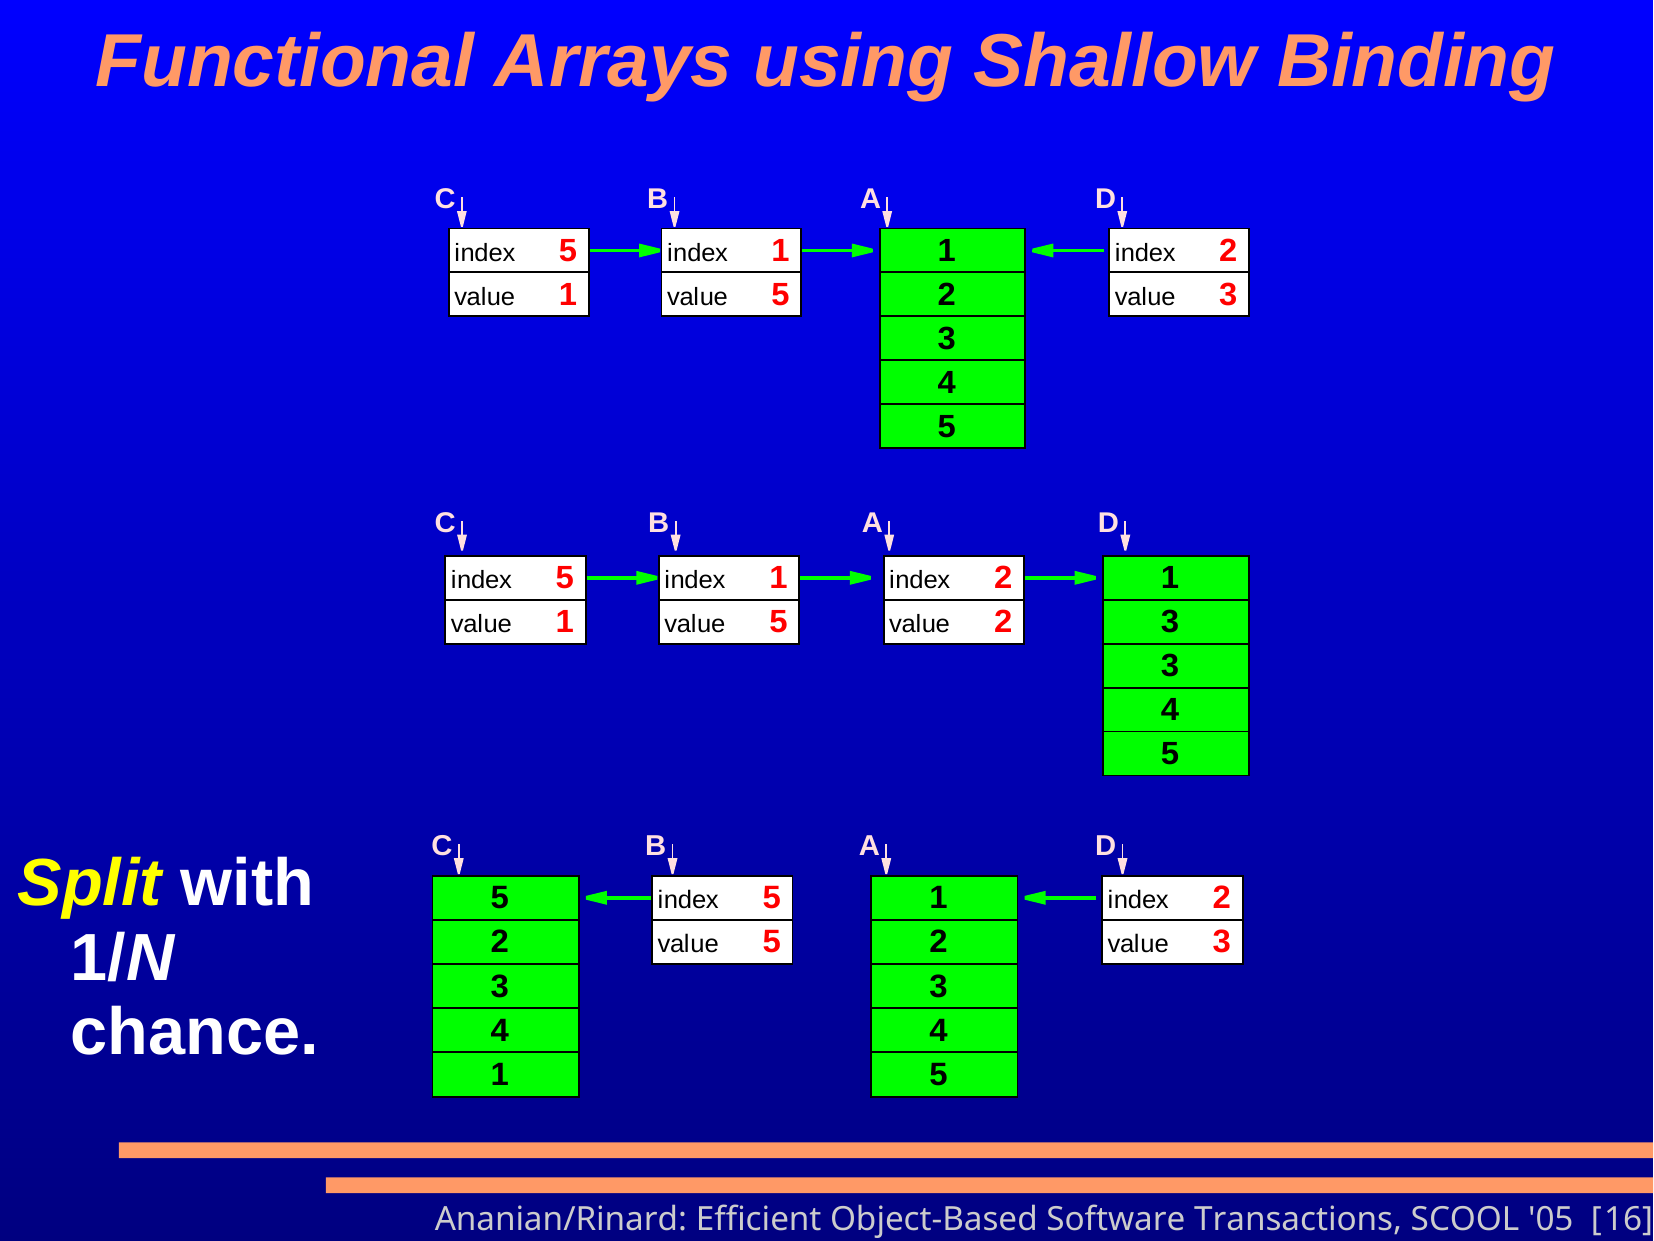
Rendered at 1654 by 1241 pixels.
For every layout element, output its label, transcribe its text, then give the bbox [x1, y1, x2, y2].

title Functional Arrays using Shallow Binding [0, 0, 1653, 121]
picture [415, 821, 1272, 1125]
picture [421, 498, 1278, 804]
list Split with 1/N chance. [0, 844, 384, 1133]
picture [421, 175, 1278, 476]
